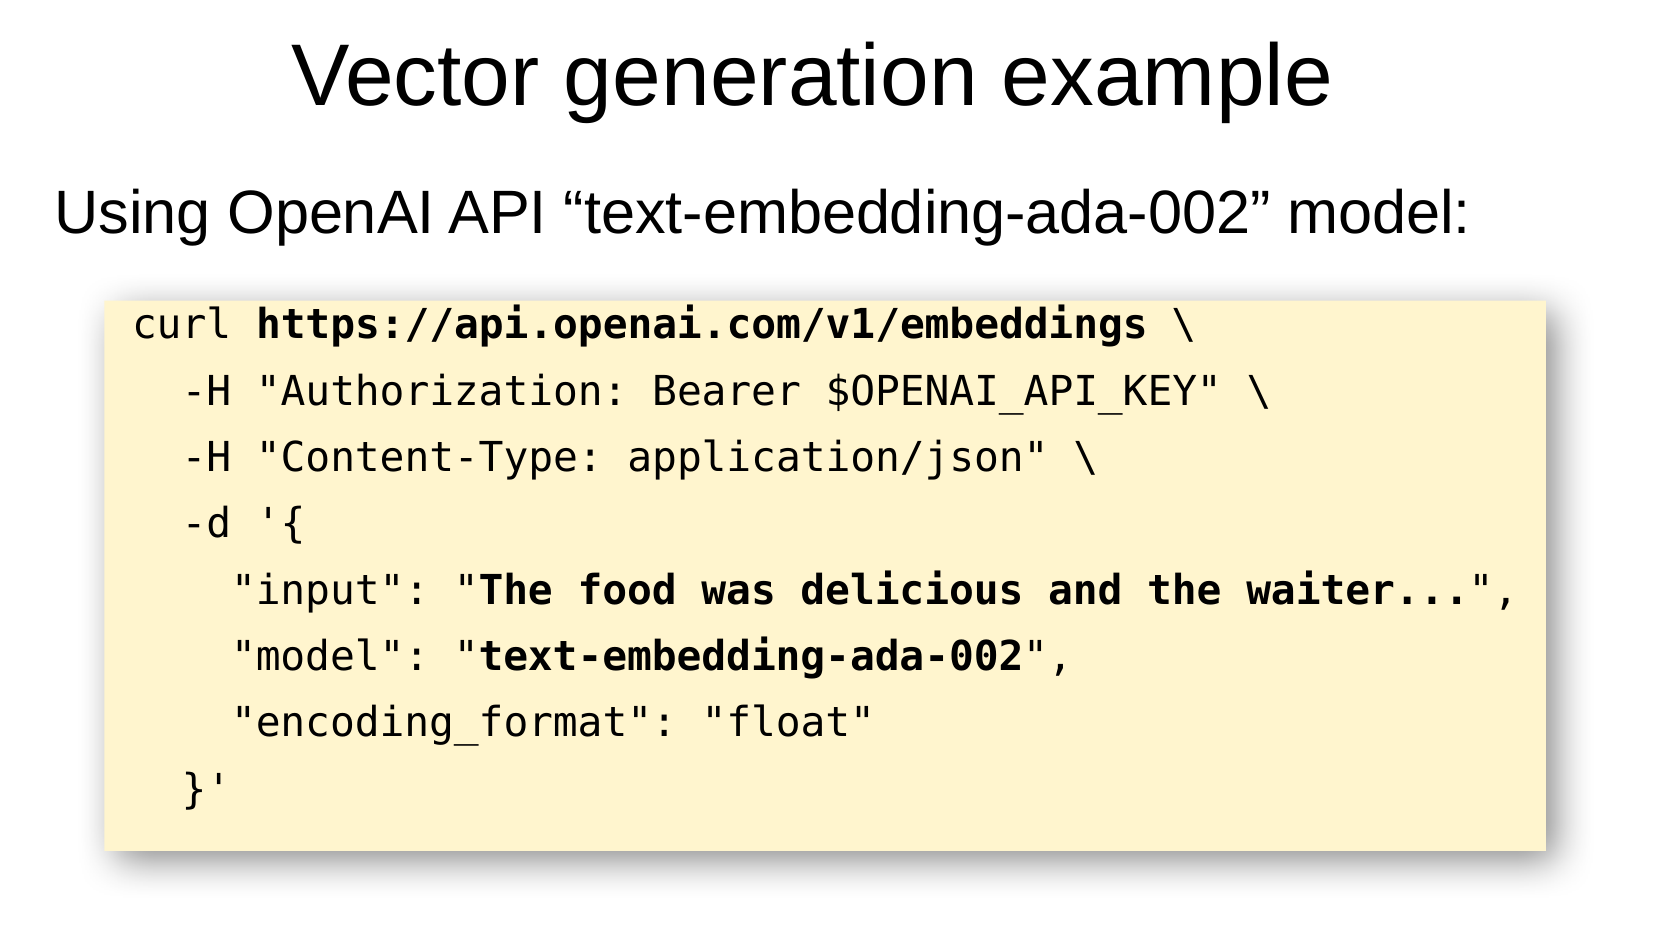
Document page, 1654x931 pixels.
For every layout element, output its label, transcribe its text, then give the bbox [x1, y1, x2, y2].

list curl https://api.openai.com/v1/embeddings \ -H "Authorization: Bearer $OPENAI_API_KEY" \ -H "Content-Type: application/json" \ -d '{ "input": "The food was delicious and the waiter...", "model": "text-embedding-ada-002", "encoding_format": "float" }' [104, 300, 1546, 851]
list Using OpenAI API “text-embedding-ada-002” model: [54, 178, 1543, 263]
title Vector generation example [171, 12, 1455, 139]
